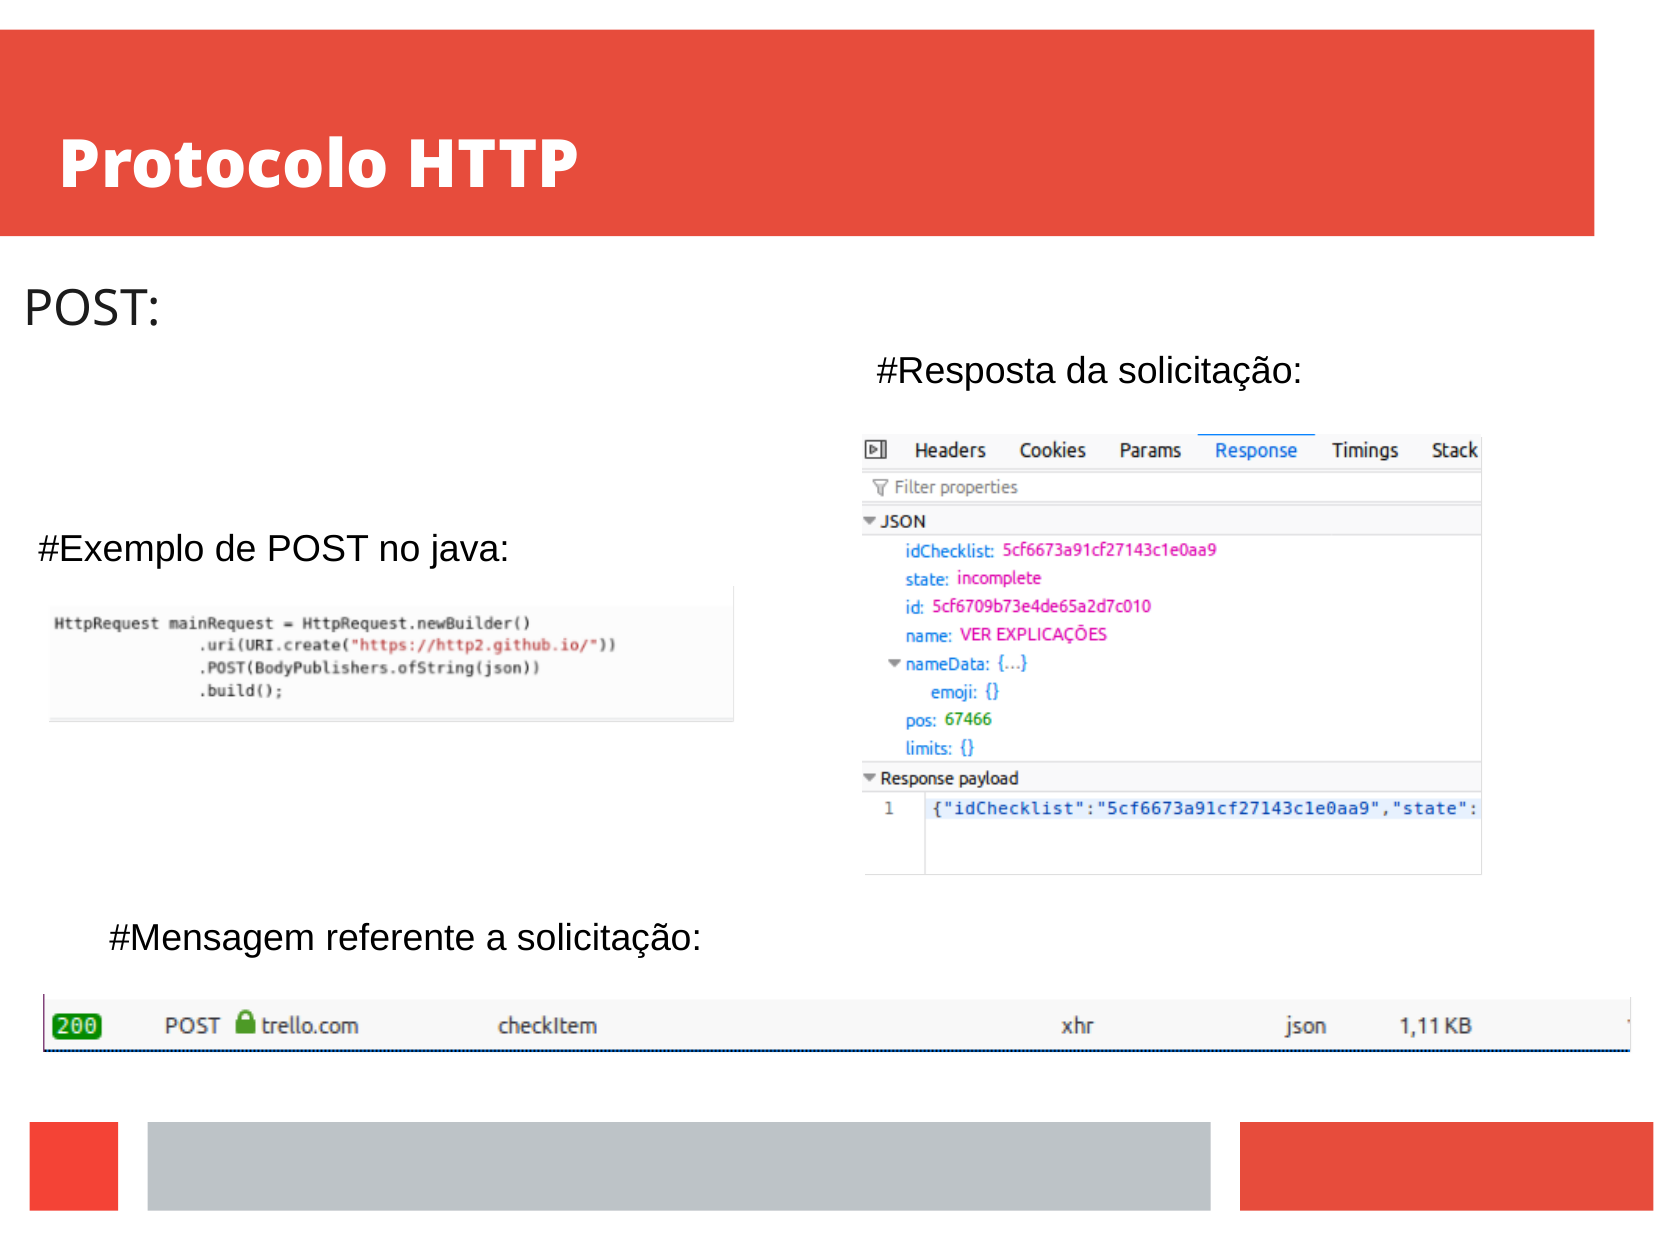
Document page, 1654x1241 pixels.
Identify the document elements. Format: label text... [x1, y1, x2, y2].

text_box #Resposta da solicitação: [862, 342, 1319, 400]
picture [46, 582, 733, 721]
picture [862, 434, 1481, 875]
picture [43, 994, 1630, 1052]
text_box #Exemplo de POST no java: [23, 519, 526, 577]
text_box #Mensagem referente a solicitação: [94, 909, 717, 967]
list POST: [23, 271, 1565, 1093]
title Protocolo HTTP [59, 59, 1595, 207]
